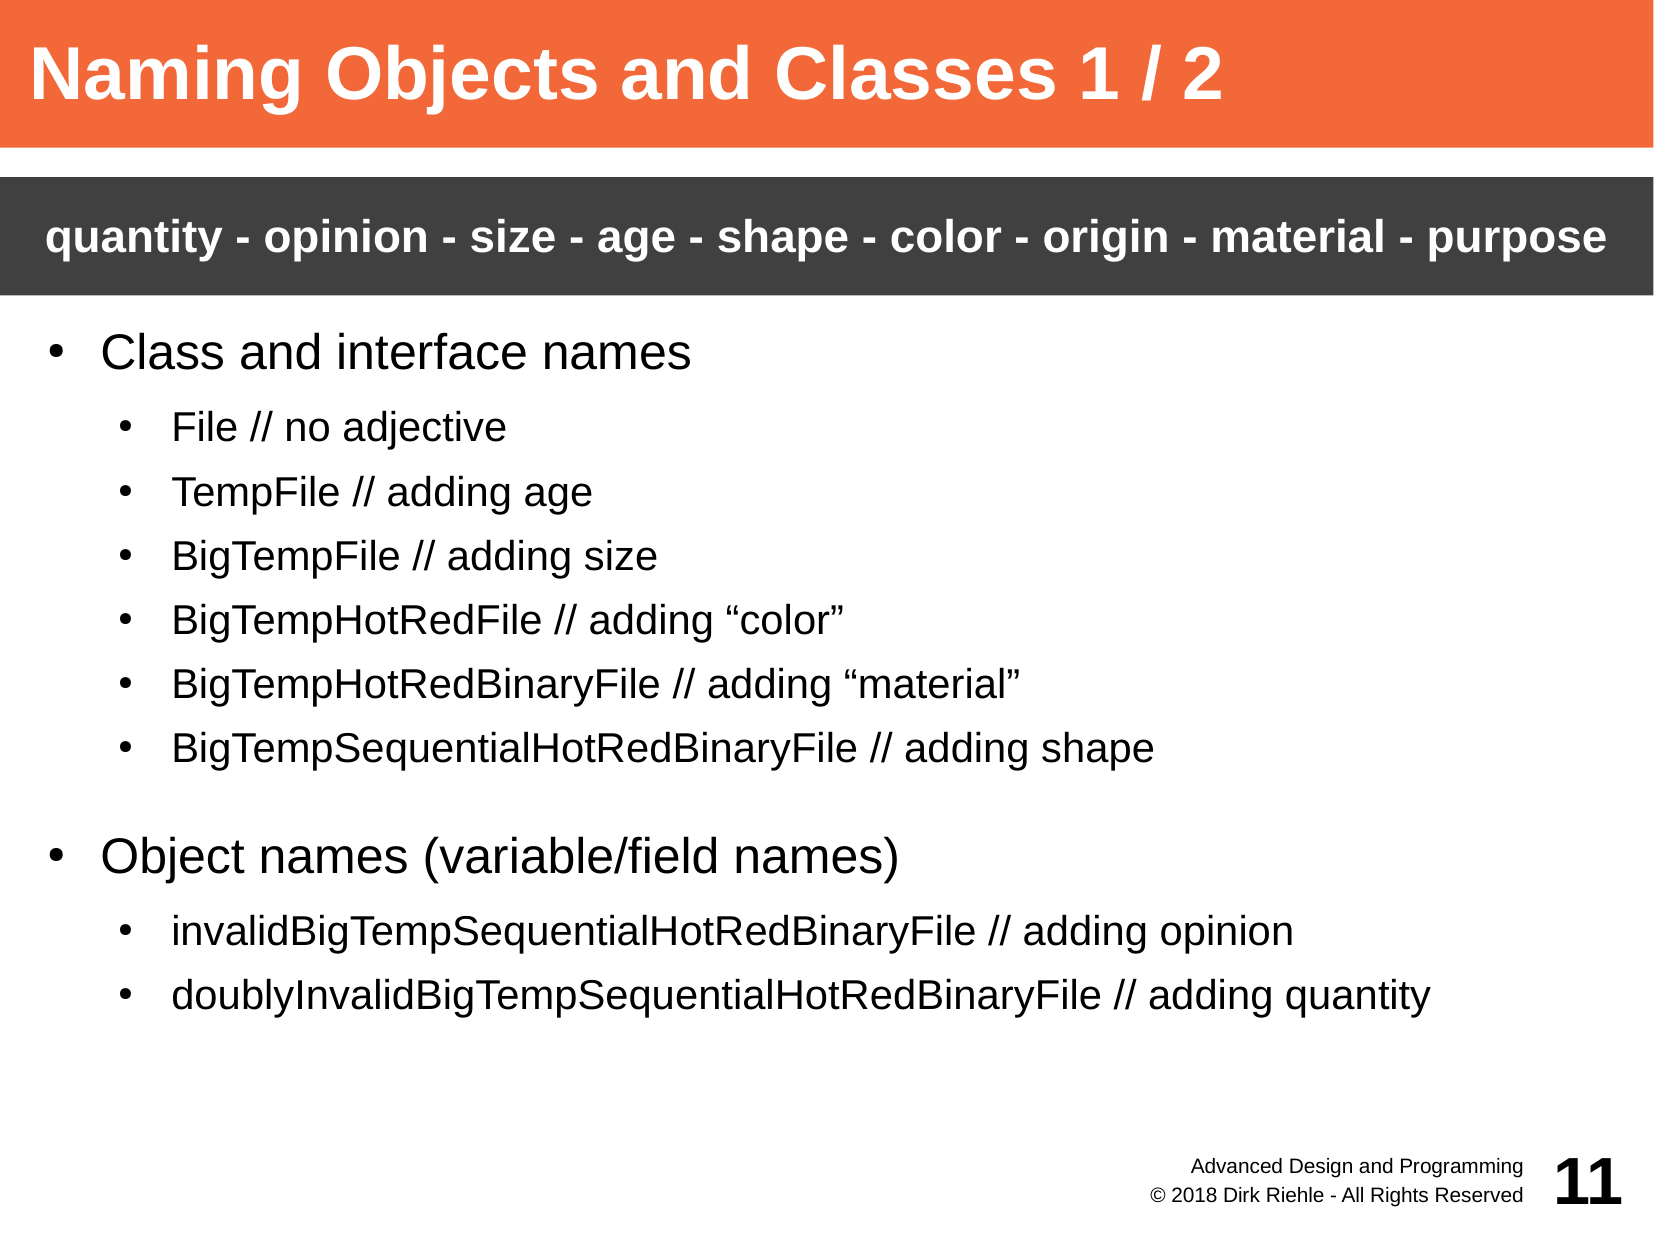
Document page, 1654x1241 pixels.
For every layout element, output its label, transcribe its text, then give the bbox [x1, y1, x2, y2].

title Naming Objects and Classes 1 / 2 [0, 0, 1654, 148]
list Class and interface names File // no adjective TempFile // adding age BigTempFile // adding size BigTempHotRedFile // adding “color” BigTempHotRedBinaryFile // adding “material” BigTempSequentialHotRedBinaryFile // adding shape Object names (variable/field names) invalidBigTempSequentialHotRedBinaryFile // adding opinion doublyInvalidBigTempSequentialHotRedBinaryFile // adding quantity [29, 324, 1625, 1063]
text_box quantity - opinion - size - age - shape - color - origin - material - purpose [0, 177, 1654, 296]
